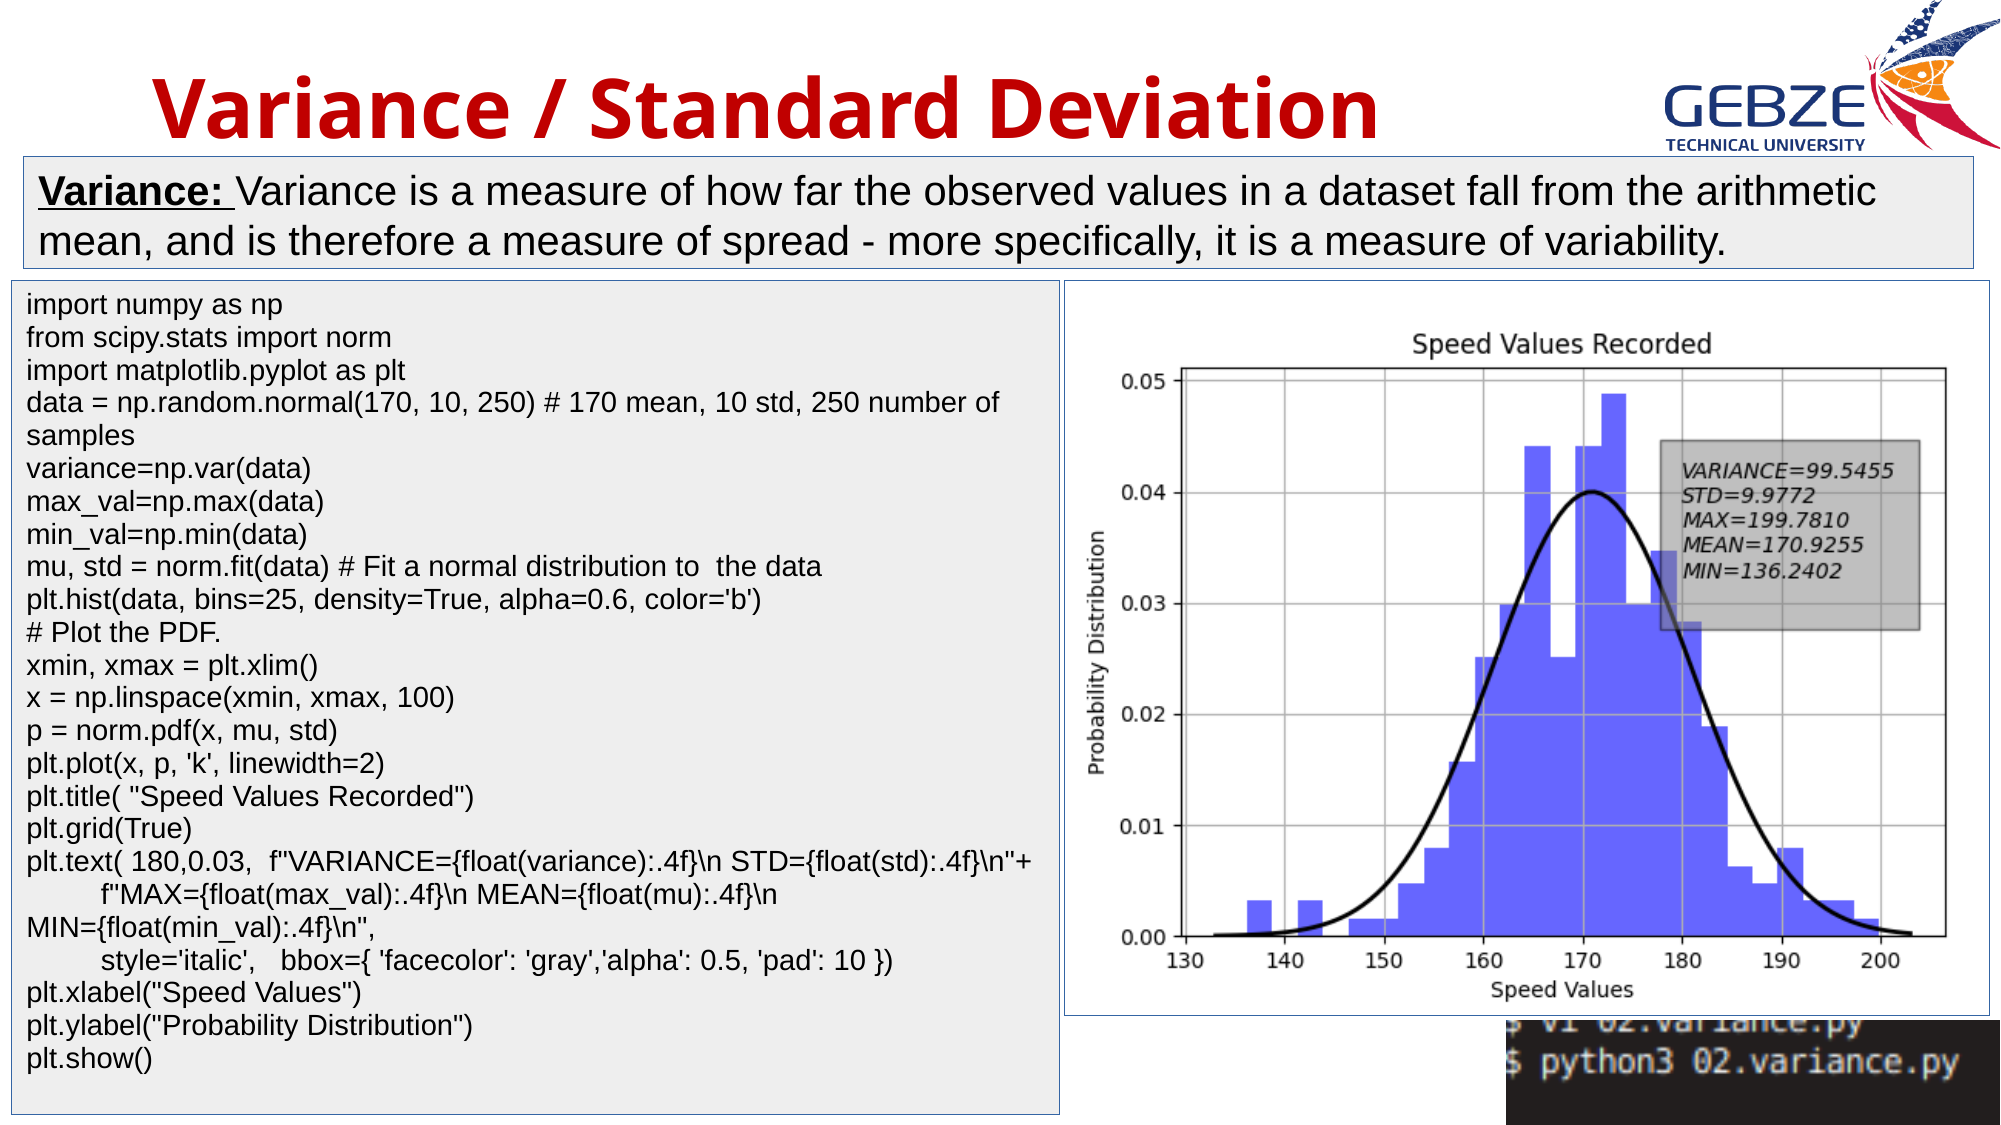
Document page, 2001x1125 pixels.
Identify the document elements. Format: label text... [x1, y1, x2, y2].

title Variance / Standard Deviation [137, 59, 1650, 156]
picture [1064, 280, 1990, 1016]
picture [1506, 1020, 2000, 1125]
text_box import numpy as np from scipy.stats import norm import matplotlib.pyplot as plt data = np.random.normal(170, 10, 250) # 170 mean, 10 std, 250 number of samples variance=np.var(data) max_val=np.max(data) min_val=np.min(data) mu, std = norm.fit(data) # Fit a normal distribution to the data plt.hist(data, bins=25, density=True, alpha=0.6, color='b') # Plot the PDF. xmin, xmax = plt.xlim() x = np.linspace(xmin, xmax, 100) p = norm.pdf(x, mu, std) plt.plot(x, p, 'k', linewidth=2) plt.title( "Speed Values Recorded") plt.grid(True) plt.text( 180,0.03, f"VARIANCE={float(variance):.4f}\n STD={float(std):.4f}\n"+ f"MAX={float(max_val):.4f}\n MEAN={float(mu):.4f}\n MIN={float(min_val):.4f}\n", style='italic', bbox={ 'facecolor': 'gray','alpha': 0.5, 'pad': 10 }) plt.xlabel("Speed Values") plt.ylabel("Probability Distribution") plt.show() [11, 280, 1060, 1115]
text_box Variance: Variance is a measure of how far the observed values in a dataset fall from the arithmetic mean, and is therefore a measure of spread - more specifically, it is a measure of variability. [23, 156, 1974, 269]
picture [1665, 0, 2001, 151]
